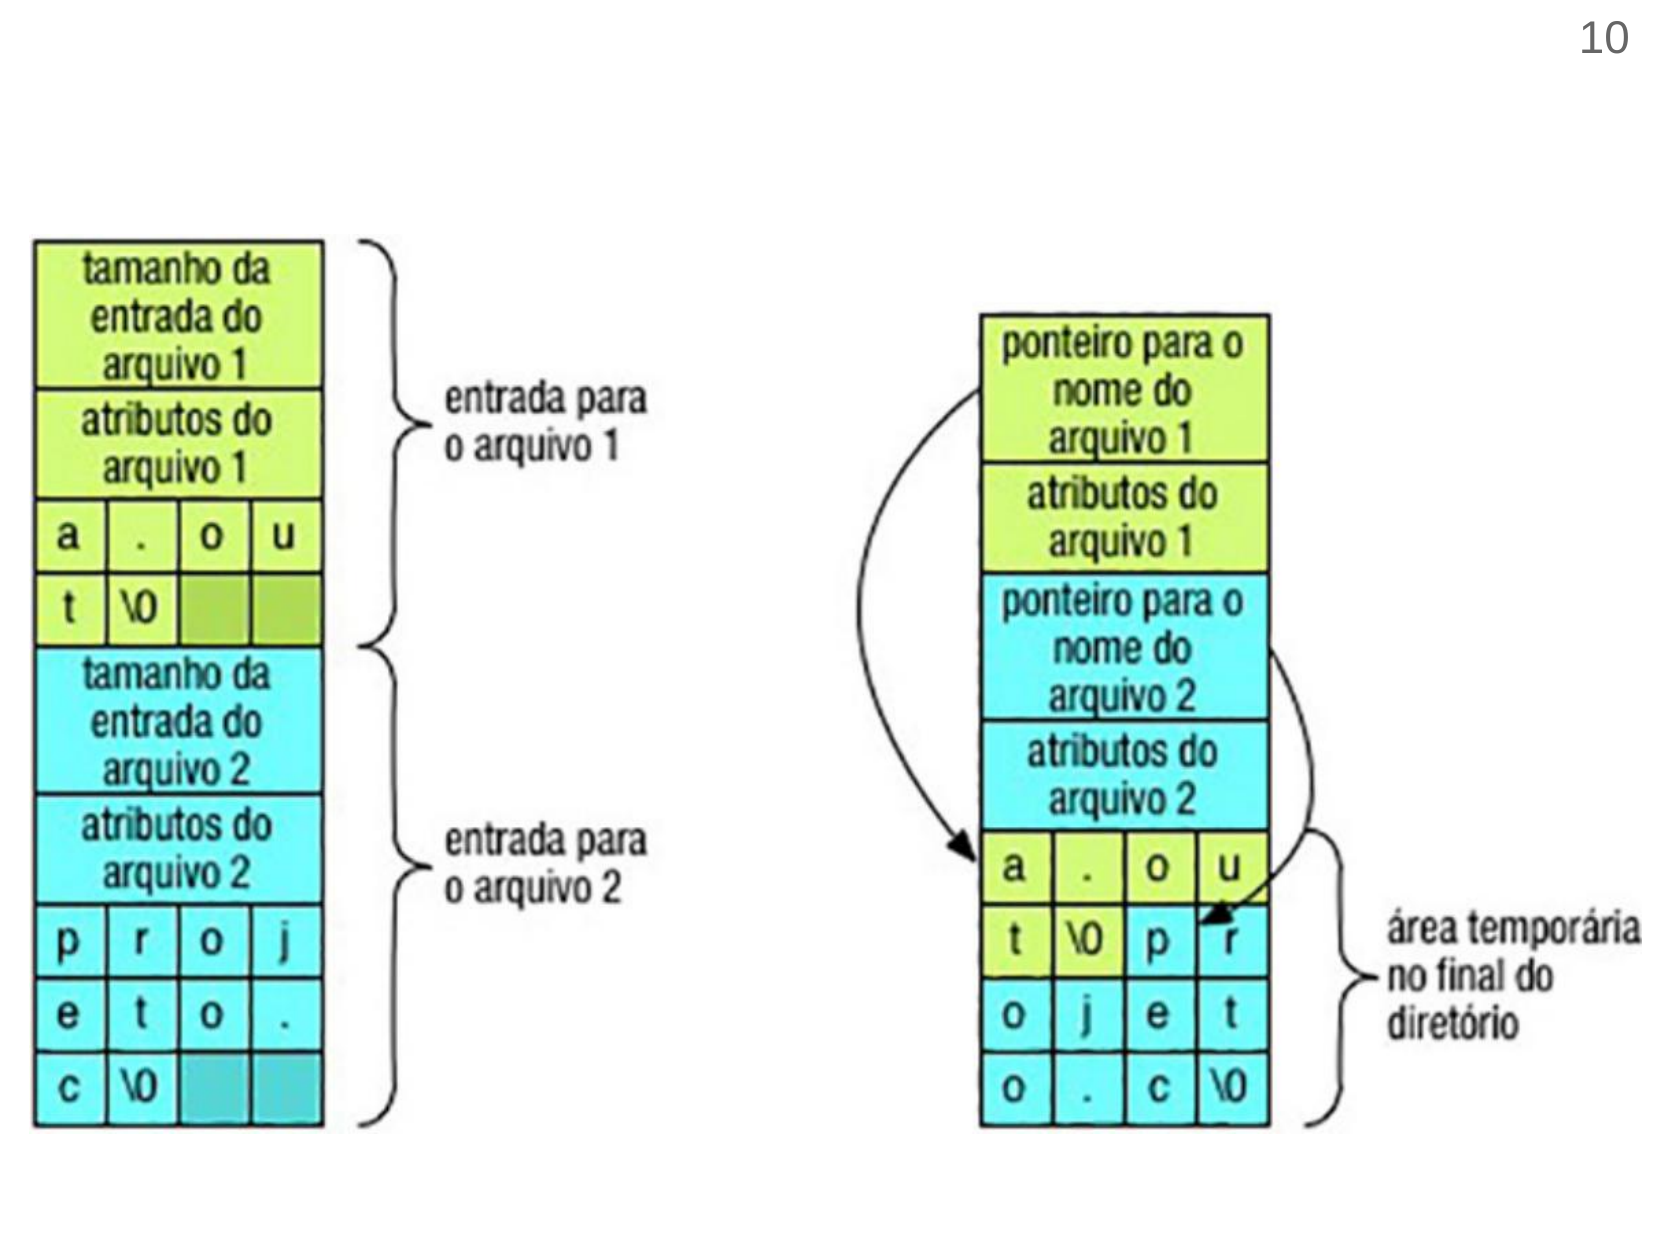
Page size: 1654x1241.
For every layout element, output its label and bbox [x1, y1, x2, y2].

picture [29, 234, 1642, 1134]
